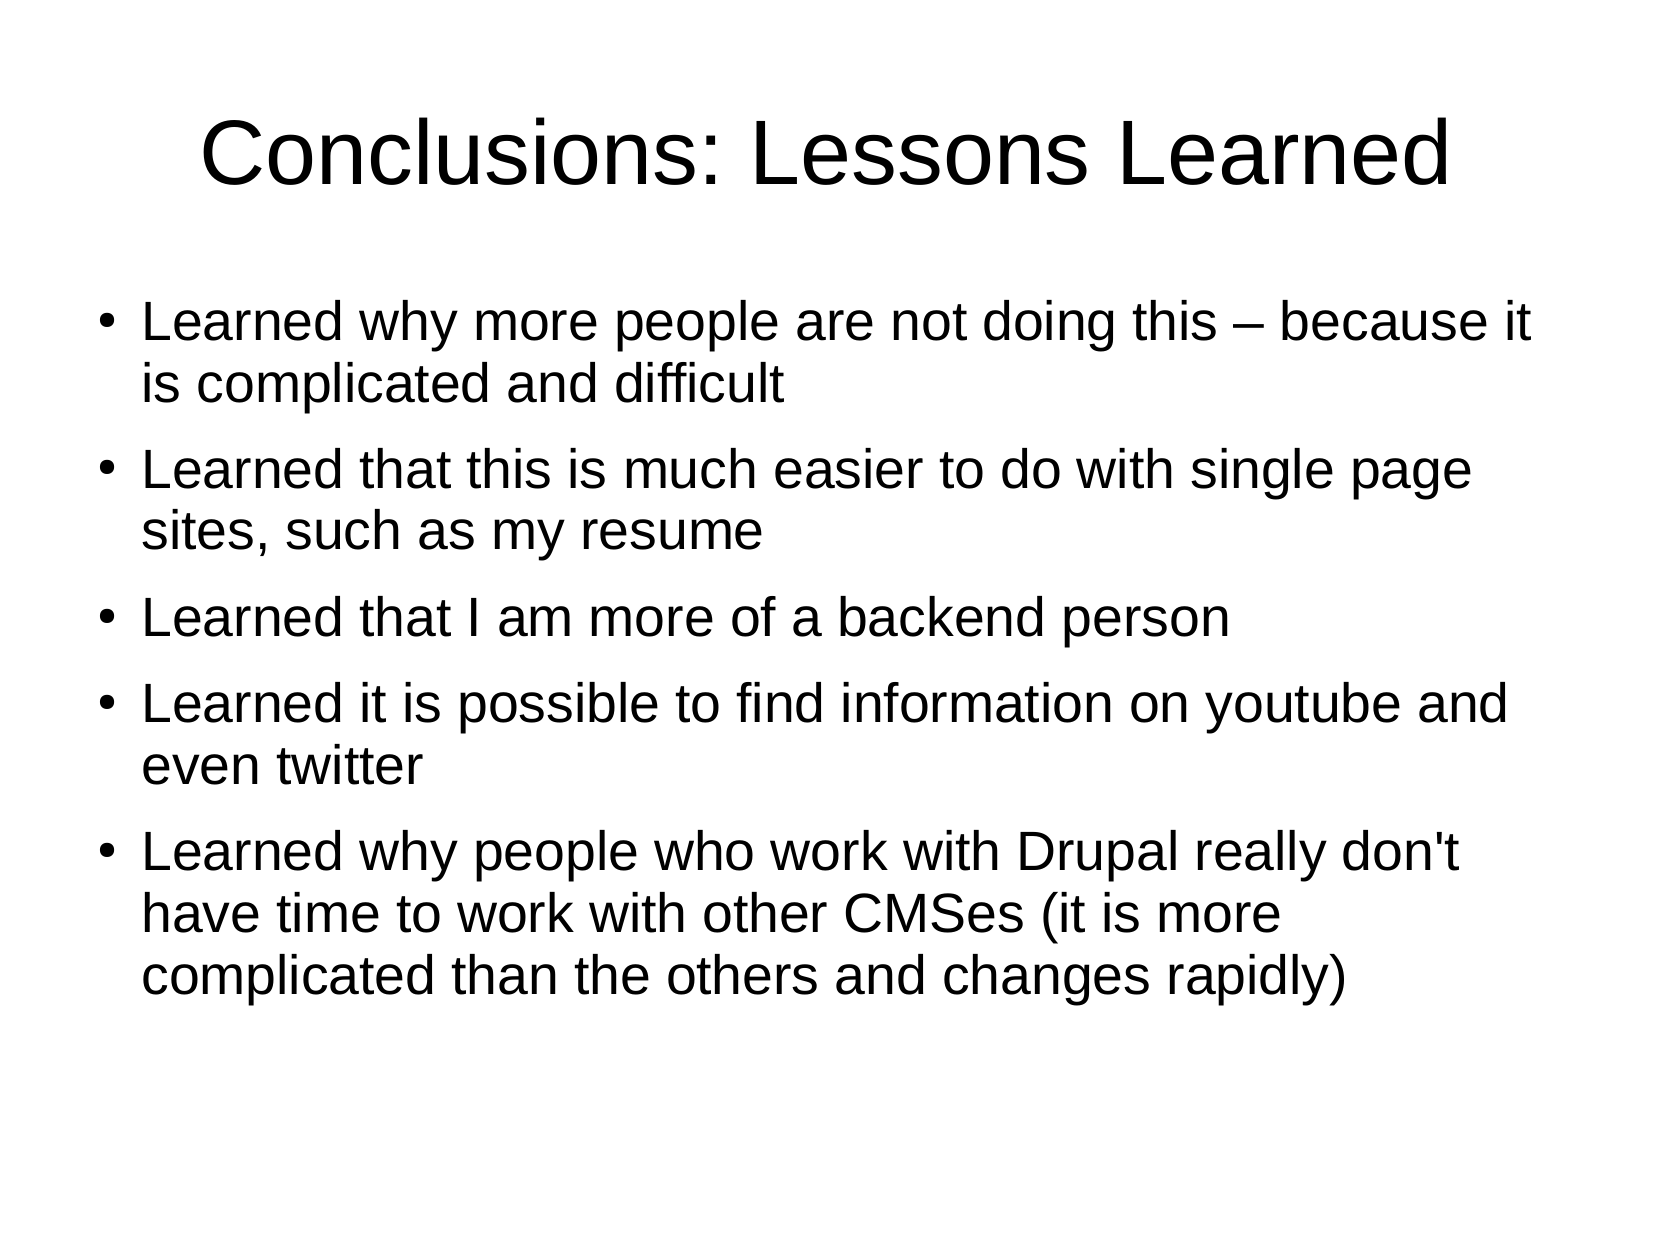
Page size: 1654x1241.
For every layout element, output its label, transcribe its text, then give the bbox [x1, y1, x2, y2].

list Learned why more people are not doing this – because it is complicated and difficult Learned that this is much easier to do with single page sites, such as my resume Learned that I am more of a backend person Learned it is possible to find information on youtube and even twitter Learned why people who work with Drupal really don't have time to work with other CMSes (it is more complicated than the others and changes rapidly) [82, 290, 1571, 1010]
title Conclusions: Lessons Learned [82, 49, 1571, 257]
